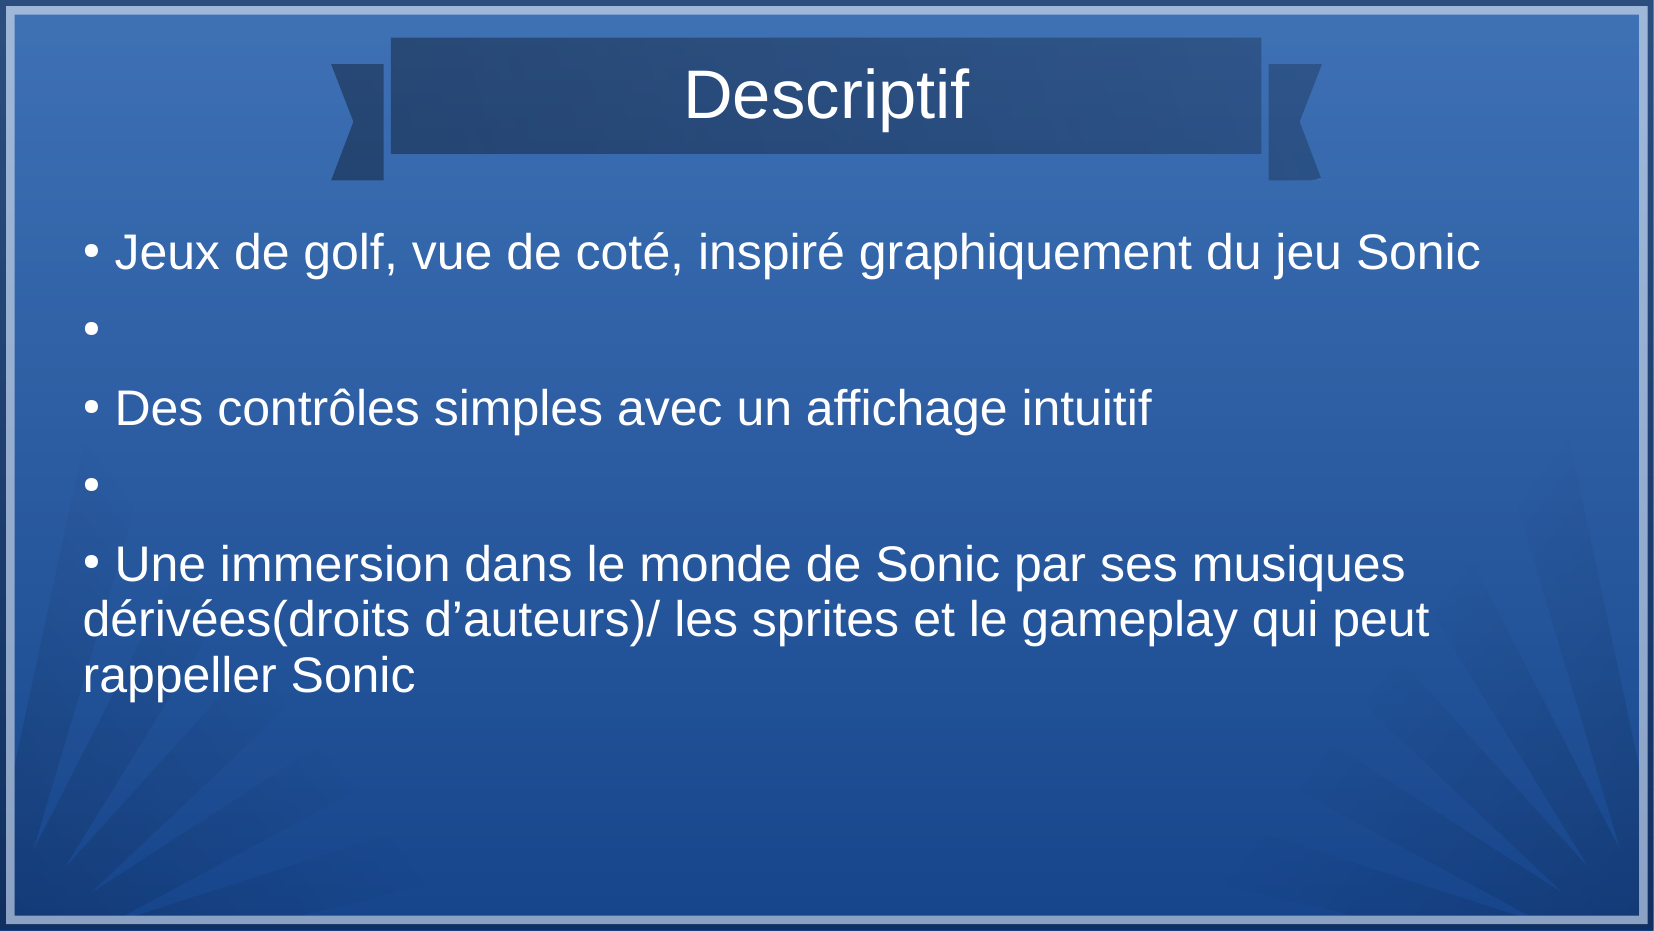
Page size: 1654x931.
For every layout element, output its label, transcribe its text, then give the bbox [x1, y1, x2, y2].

title Descriptif [389, 35, 1264, 154]
list Jeux de golf, vue de coté, inspiré graphiquement du jeu Sonic Des contrôles simples avec un affichage intuitif Une immersion dans le monde de Sonic par ses musiques dérivées(droits d’auteurs)/ les sprites et le gameplay qui peut rappeller Sonic [82, 224, 1571, 848]
